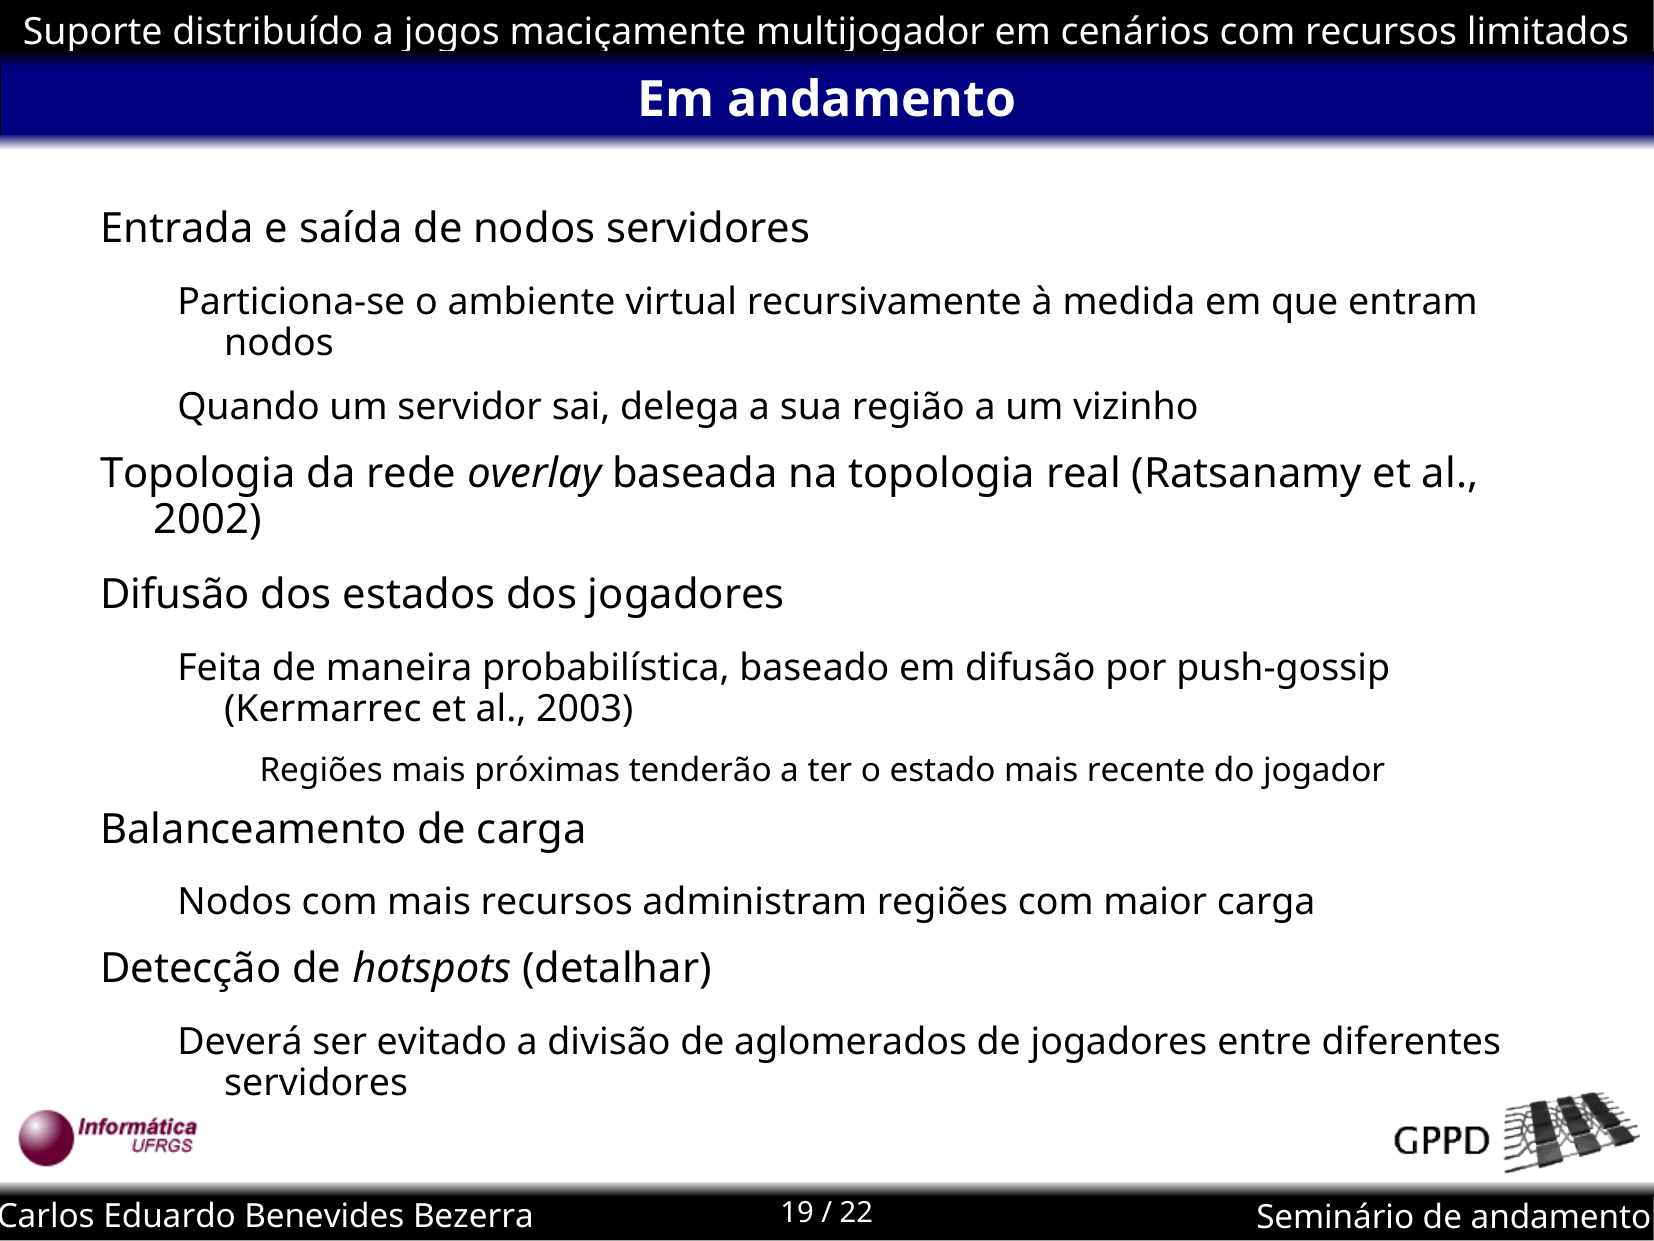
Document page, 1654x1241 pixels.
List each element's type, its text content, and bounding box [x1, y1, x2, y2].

list Entrada e saída de nodos servidores Particiona-se o ambiente virtual recursivamente à medida em que entram nodos Quando um servidor sai, delega a sua região a um vizinho Topologia da rede overlay baseada na topologia real (Ratsanamy et al., 2002) Difusão dos estados dos jogadores Feita de maneira probabilística, baseado em difusão por push-gossip (Kermarrec et al., 2003) Regiões mais próximas tenderão a ter o estado mais recente do jogador Balanceamento de carga Nodos com mais recursos administram regiões com maior carga Detecção de hotspots (detalhar) Deverá ser evitado a divisão de aglomerados de jogadores entre diferentes servidores [82, 206, 1571, 1109]
picture [1393, 1091, 1642, 1176]
title Em andamento [0, 62, 1654, 133]
picture [5, 1096, 213, 1176]
